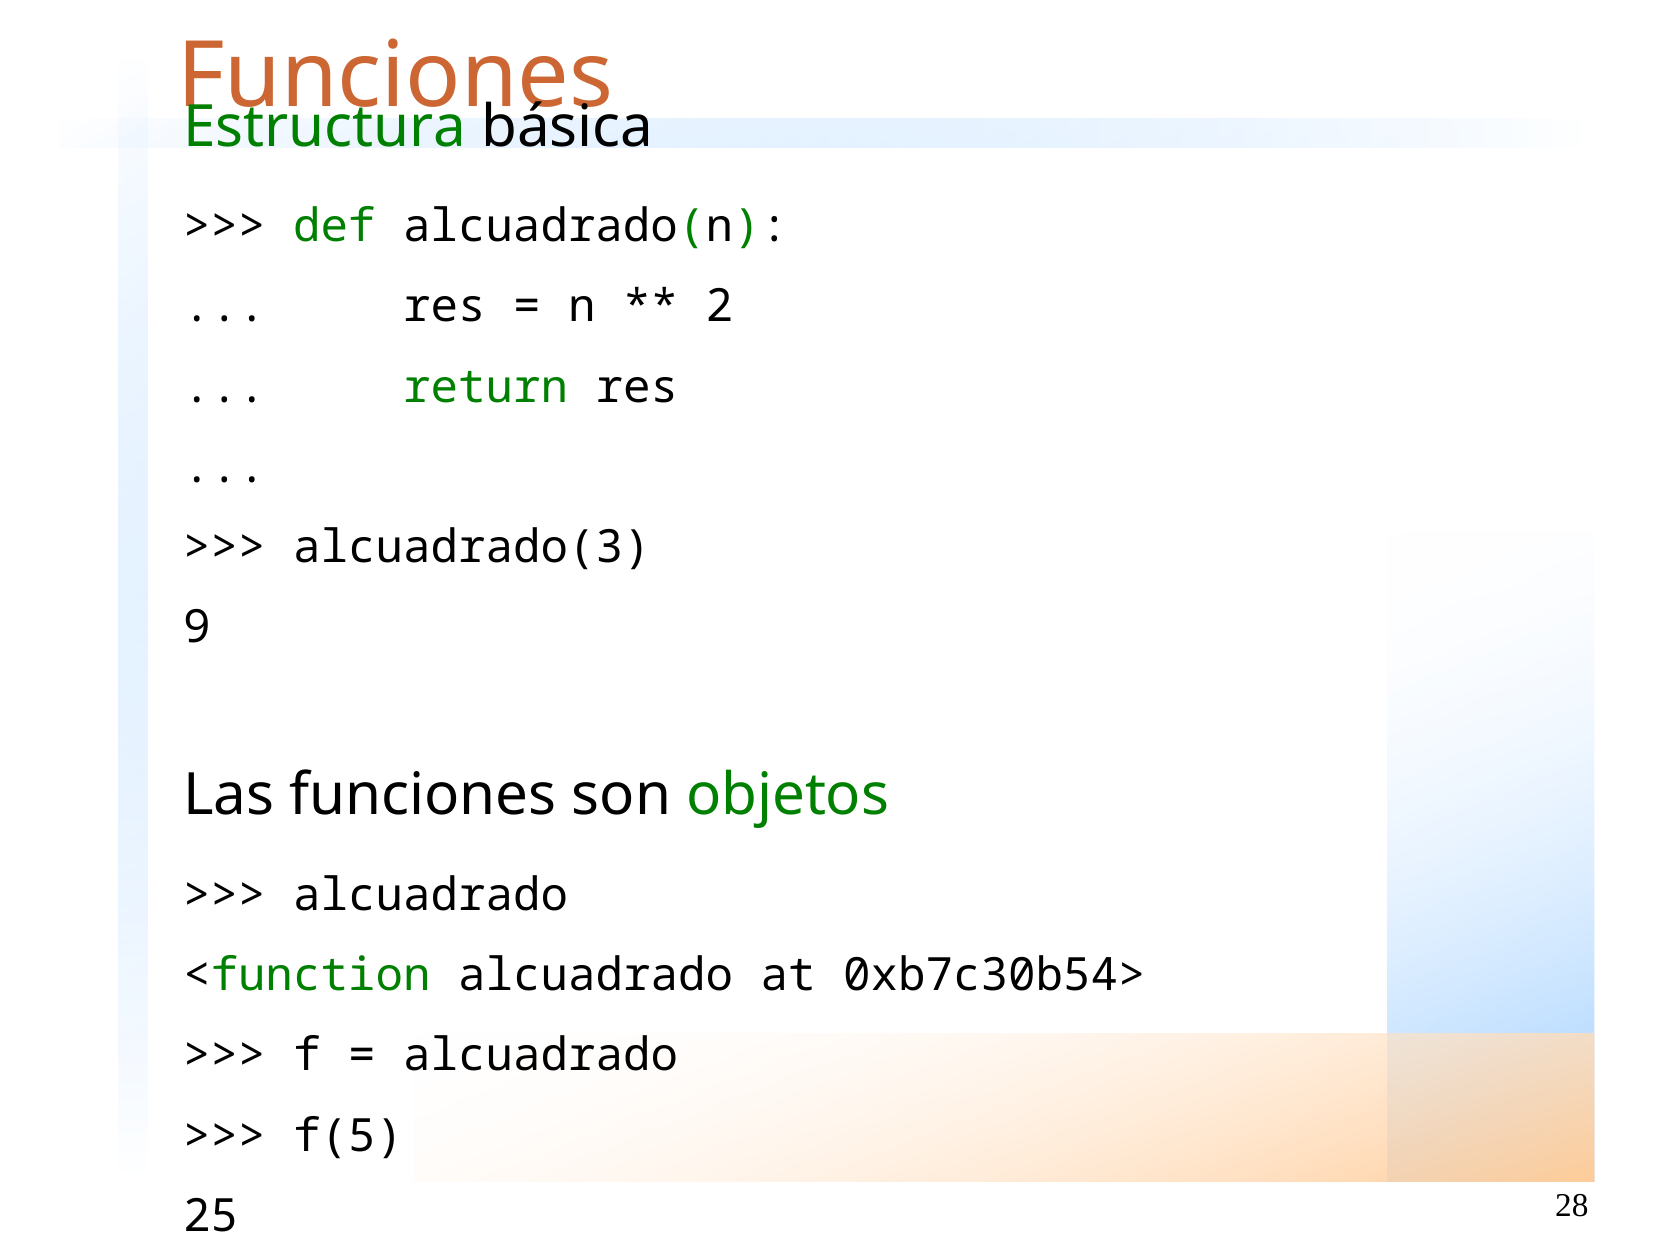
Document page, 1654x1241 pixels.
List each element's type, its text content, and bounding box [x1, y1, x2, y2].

text_box Estructura básica >>> def alcuadrado(n): ... res = n ** 2 ... return res ... >>> alcuadrado(3) 9 Las funciones son objetos >>> alcuadrado <function alcuadrado at 0xb7c30b54> >>> f = alcuadrado >>> f(5) 25 [147, 147, 1595, 1182]
title Funciones [177, 18, 1595, 123]
